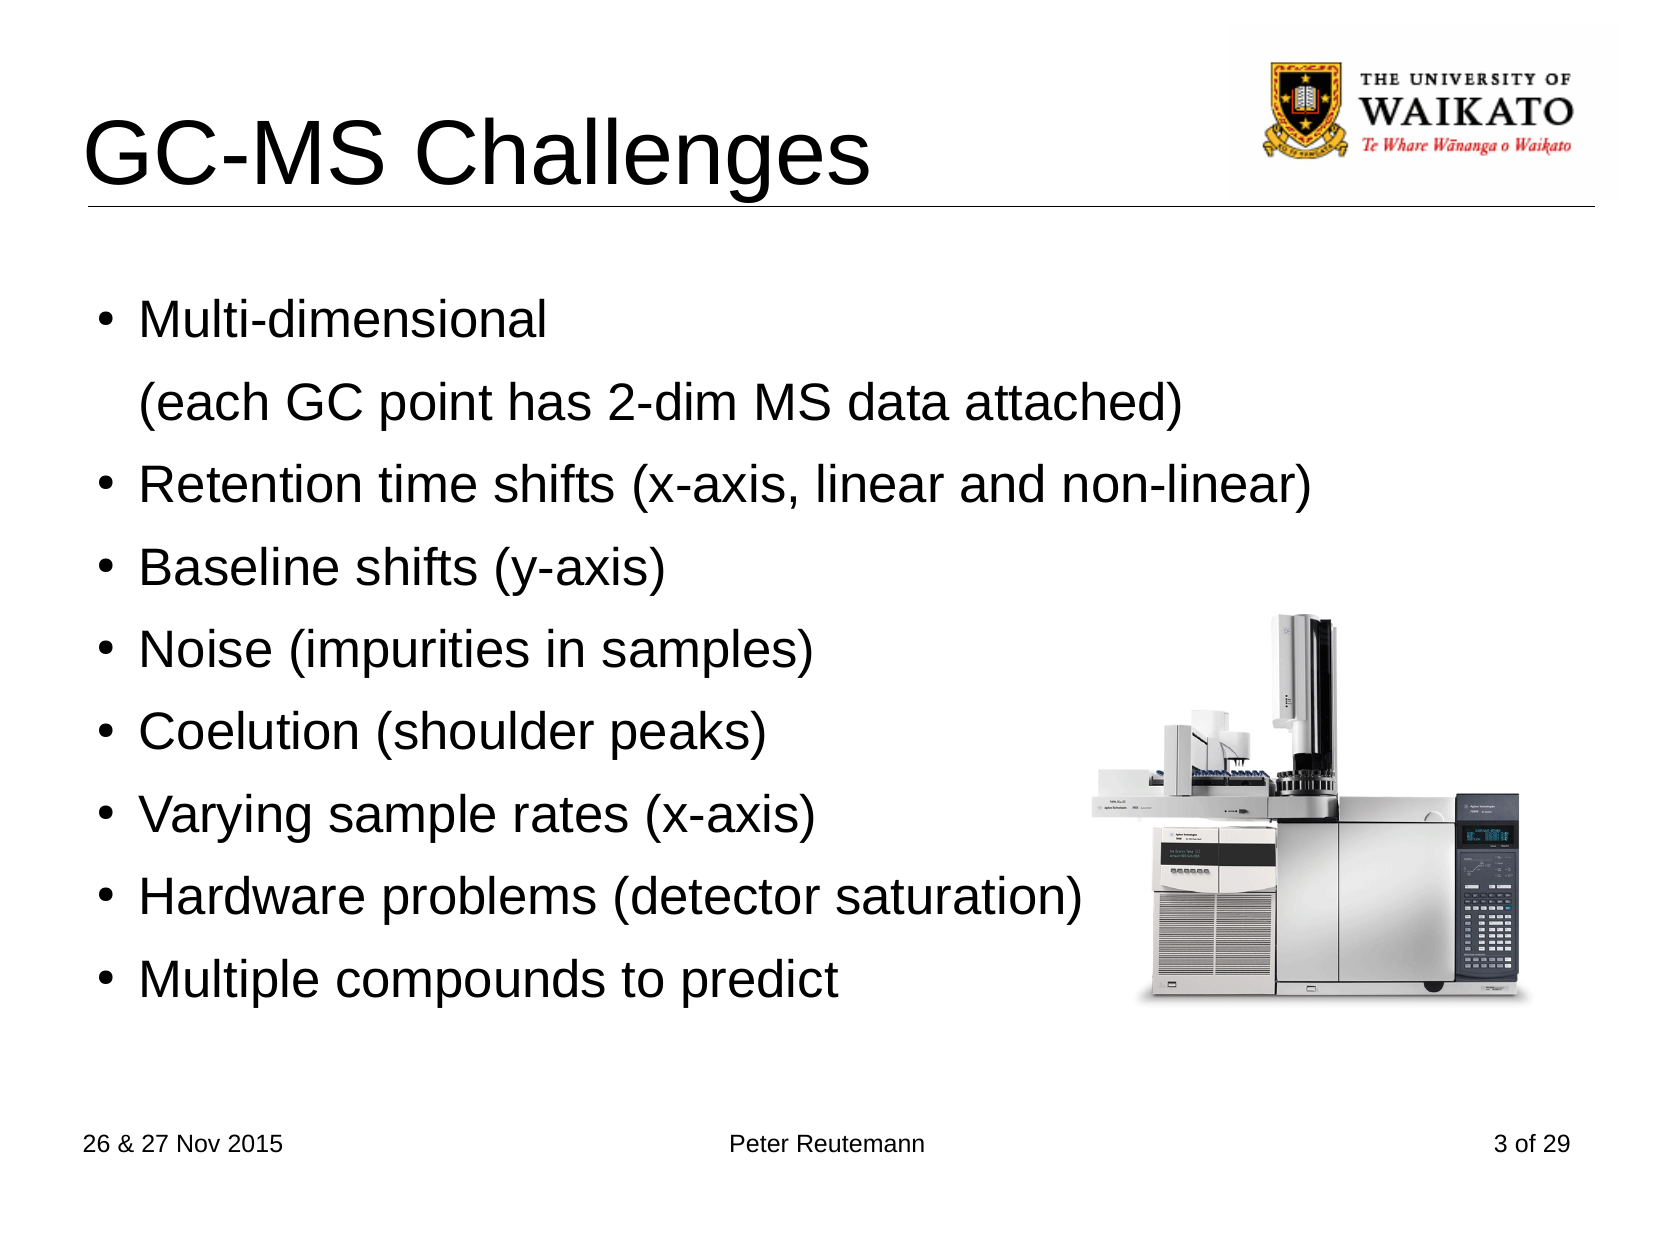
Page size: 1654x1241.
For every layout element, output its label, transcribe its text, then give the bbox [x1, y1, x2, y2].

list Multi-dimensional (each GC point has 2-dim MS data attached) Retention time shifts (x-axis, linear and non-linear) Baseline shifts (y-axis) Noise (impurities in samples) Coelution (shoulder peaks) Varying sample rates (x-axis) Hardware problems (detector saturation) Multiple compounds to predict [82, 290, 1571, 1010]
picture [1083, 580, 1536, 1034]
picture [1228, 24, 1619, 201]
title GC-MS Challenges [82, 49, 1571, 257]
